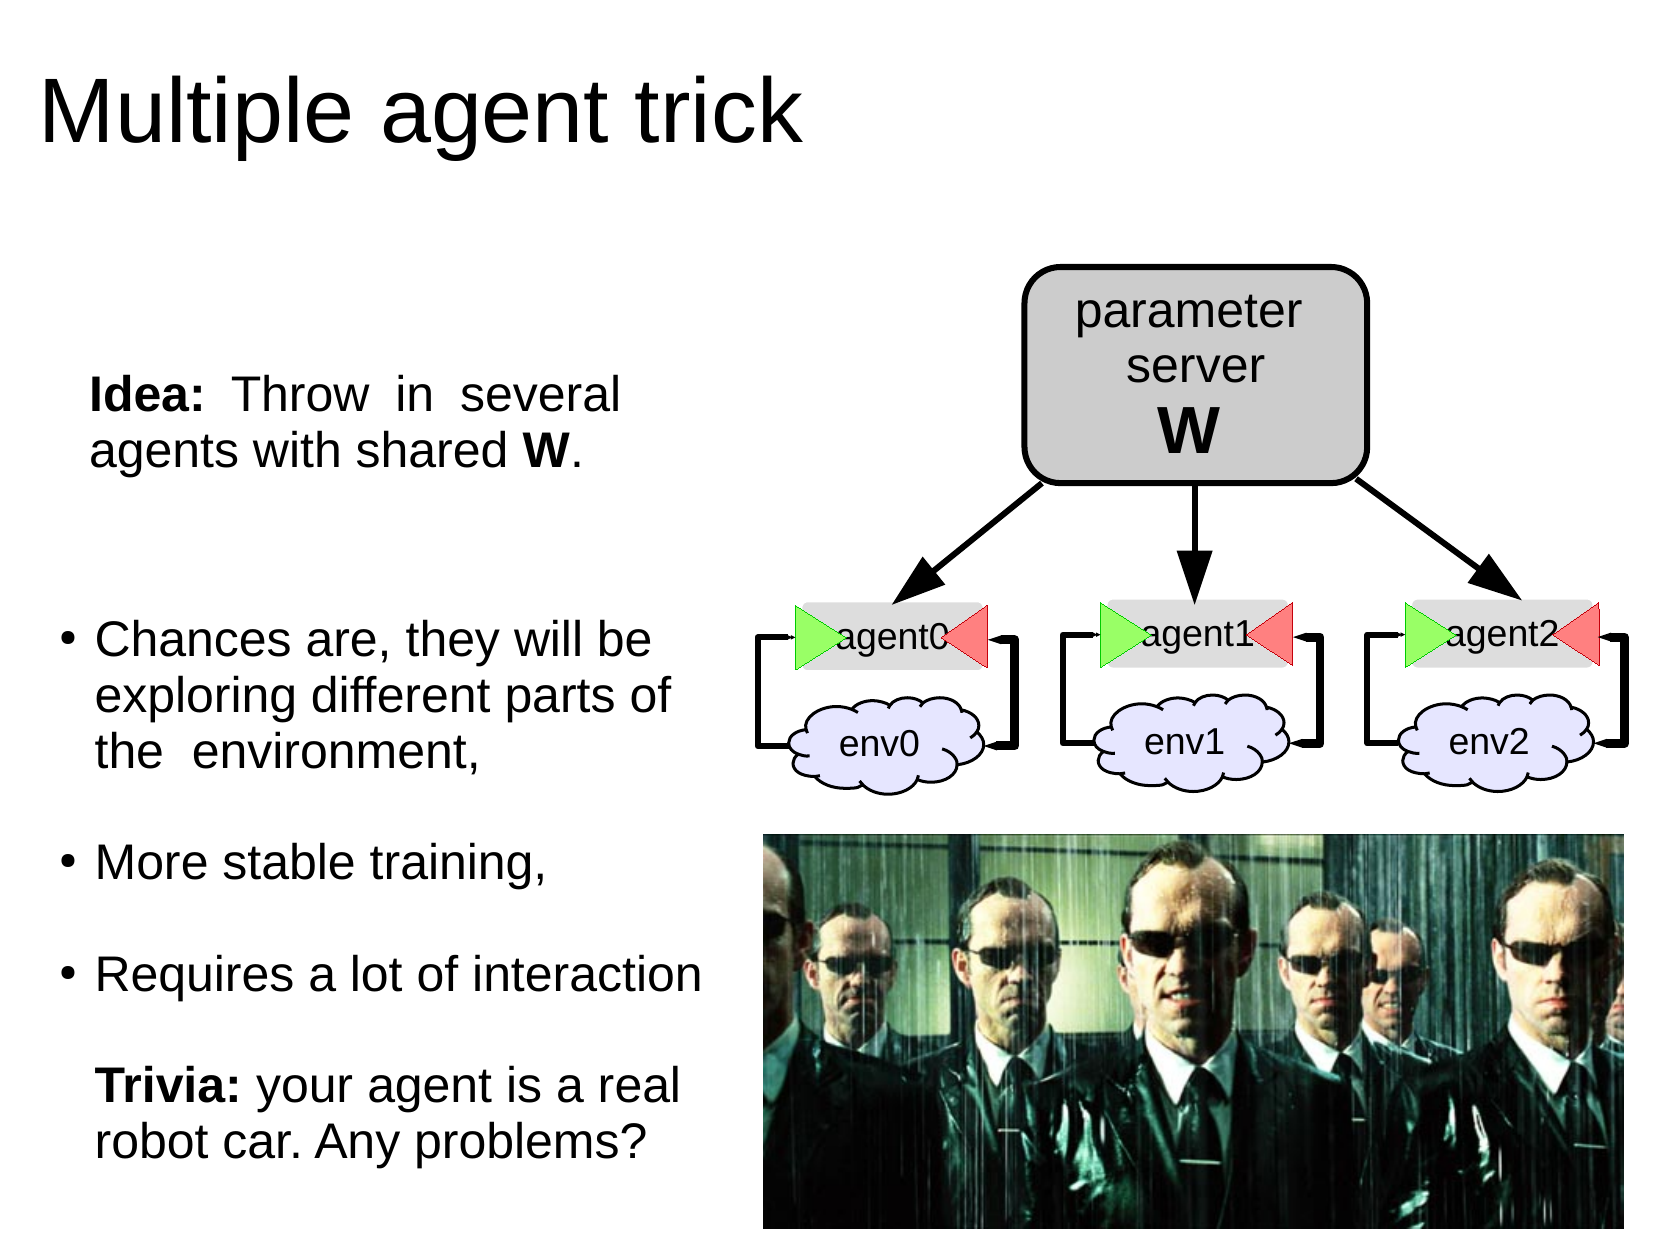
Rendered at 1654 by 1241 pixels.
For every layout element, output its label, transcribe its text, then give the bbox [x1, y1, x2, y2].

text_box [1100, 602, 1152, 668]
text_box [1405, 602, 1457, 668]
text_box agent2 [1403, 590, 1602, 677]
text_box agent1 [1098, 590, 1297, 677]
text_box env2 [1398, 695, 1594, 792]
text_box Idea: Throw in several agents with shared W. [30, 349, 646, 496]
text_box Multiple agent trick [15, 42, 841, 286]
text_box env0 [788, 697, 984, 795]
text_box env1 [1093, 695, 1289, 792]
text_box [795, 605, 847, 670]
text_box agent0 [933, 626, 944, 647]
picture [764, 834, 1624, 1229]
text_box parameter server W [1024, 266, 1368, 484]
text_box [1246, 602, 1293, 666]
text_box agent0 [793, 593, 992, 680]
text_box Chances are, they will be exploring different parts of the environment, More stable training, Requires a lot of interaction Trivia: your agent is a real robot car. Any problems? [0, 539, 764, 1241]
text_box [941, 605, 988, 668]
text_box [1552, 602, 1600, 666]
